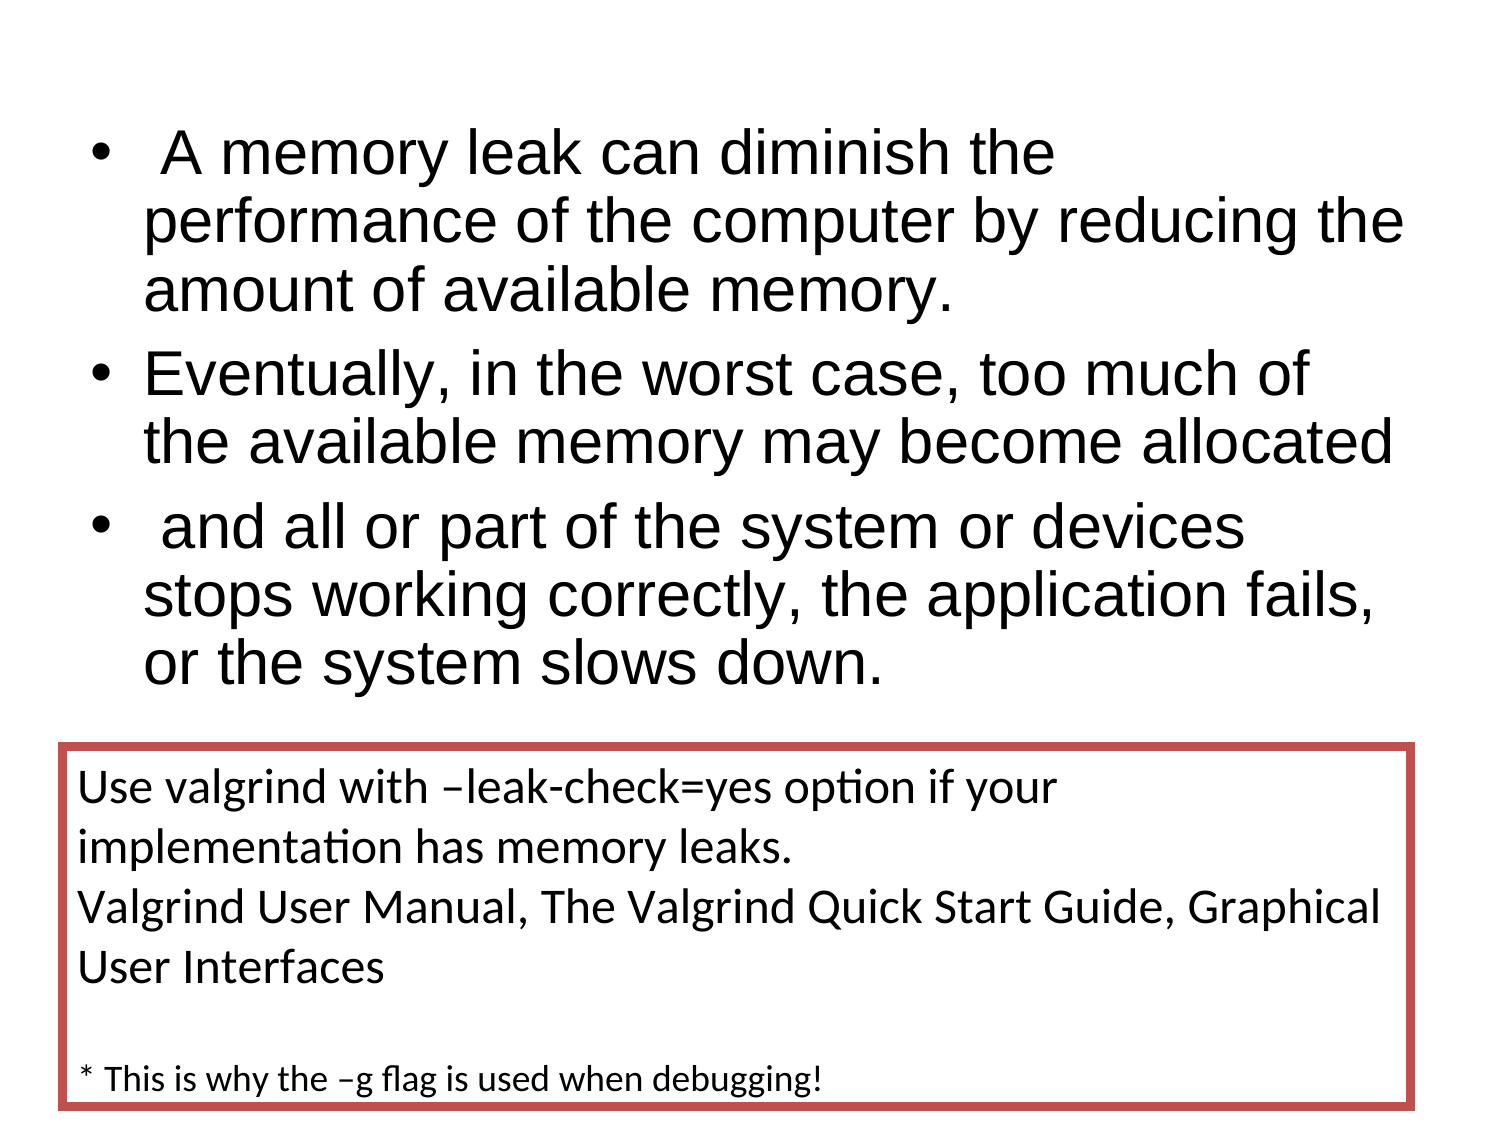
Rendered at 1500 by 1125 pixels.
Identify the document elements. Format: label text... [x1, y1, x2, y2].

list A memory leak can diminish the performance of the computer by reducing the amount of available memory. Eventually, in the worst case, too much of the available memory may become allocated and all or part of the system or devices stops working correctly, the application fails, or the system slows down. [75, 112, 1426, 750]
text_box Use valgrind with –leak-check=yes option if your implementation has memory leaks. Valgrind User Manual, The Valgrind Quick Start Guide, Graphical User Interfaces * This is why the –g flag is used when debugging! [62, 746, 1411, 1107]
